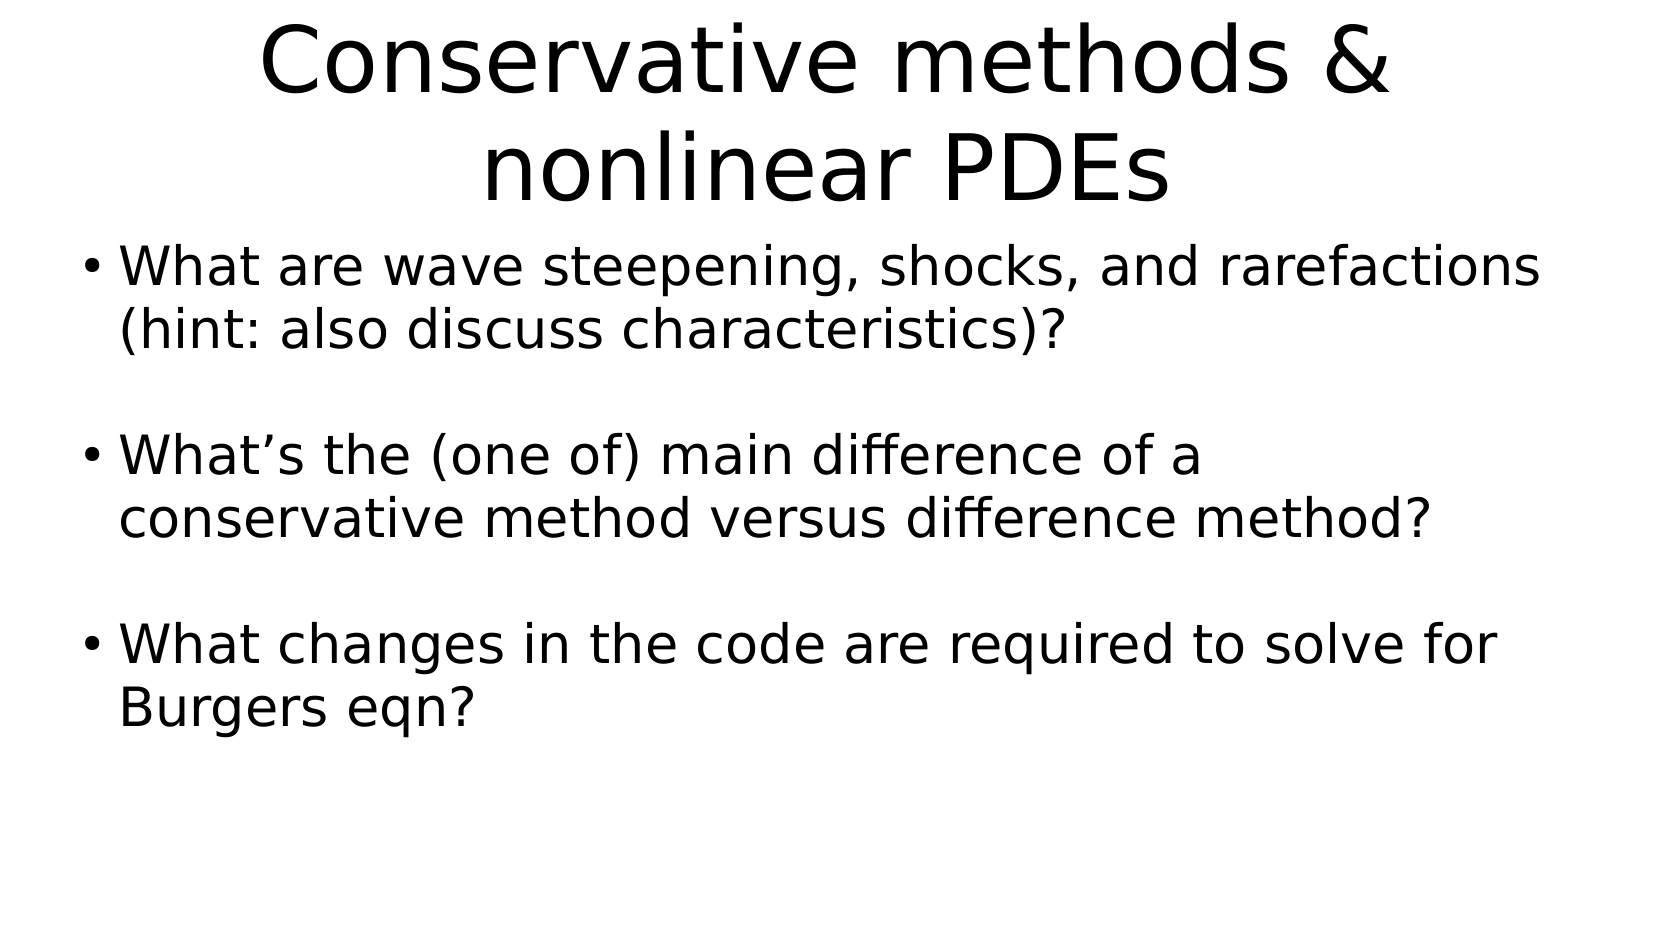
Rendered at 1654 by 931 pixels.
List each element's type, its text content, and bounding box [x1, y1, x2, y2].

title Conservative methods & nonlinear PDEs [82, 7, 1571, 157]
subtitle What are wave steepening, shocks, and rarefactions (hint: also discuss characteristics)? What’s the (one of) main difference of a conservative method versus difference method? What changes in the code are required to solve for Burgers eqn? [82, 157, 1571, 818]
